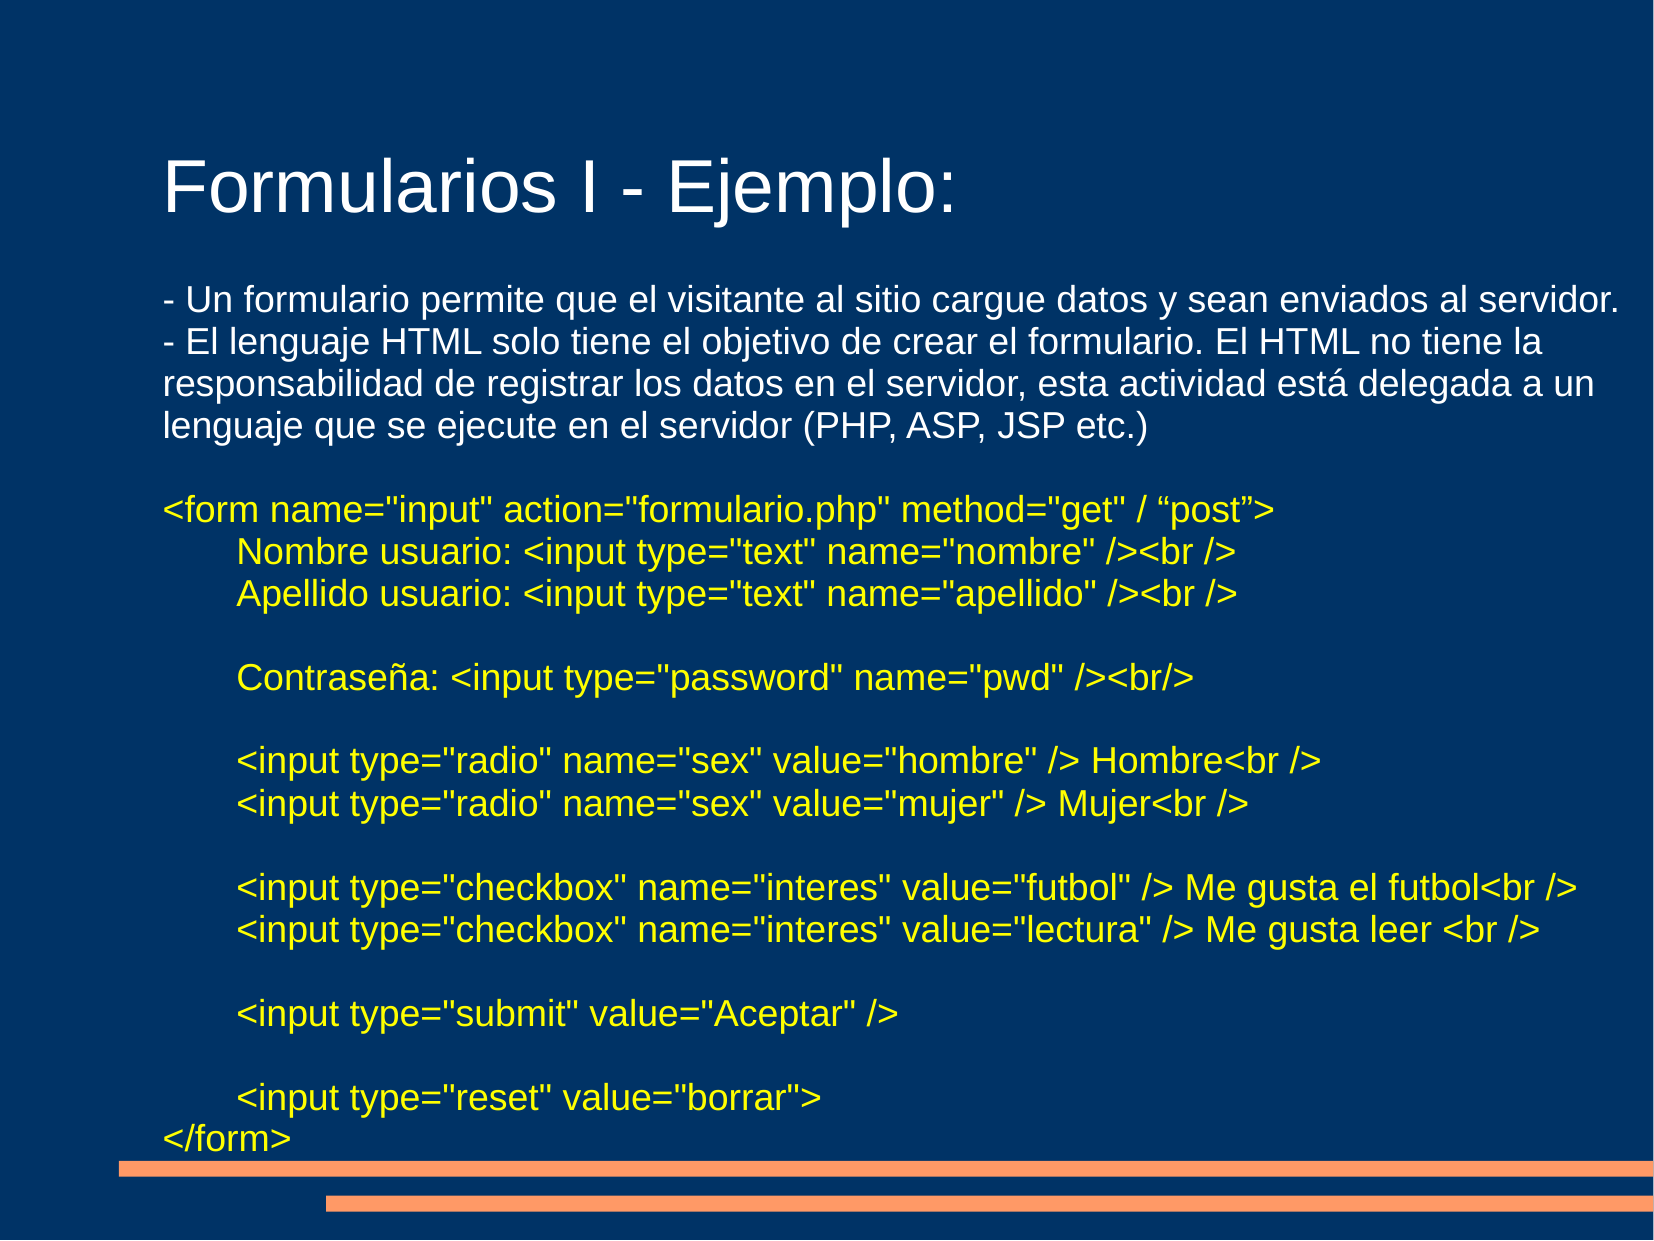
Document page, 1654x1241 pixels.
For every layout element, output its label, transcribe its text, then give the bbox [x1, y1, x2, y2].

text_box - Un formulario permite que el visitante al sitio cargue datos y sean enviados al servidor. - El lenguaje HTML solo tiene el objetivo de crear el formulario. El HTML no tiene la responsabilidad de registrar los datos en el servidor, esta actividad está delegada a un lenguaje que se ejecute en el servidor (PHP, ASP, JSP etc.) <form name="input" action="formulario.php" method="get" / “post”> Nombre usuario: <input type="text" name="nombre" /><br /> Apellido usuario: <input type="text" name="apellido" /><br /> Contraseña: <input type="password" name="pwd" /><br/> <input type="radio" name="sex" value="hombre" /> Hombre<br /> <input type="radio" name="sex" value="mujer" /> Mujer<br /> <input type="checkbox" name="interes" value="futbol" /> Me gusta el futbol<br /> <input type="checkbox" name="interes" value="lectura" /> Me gusta leer <br /> <input type="submit" value="Aceptar" /> <input type="reset" value="borrar"> </form> [147, 270, 1654, 1168]
text_box Formularios I - Ejemplo: [147, 137, 1004, 237]
